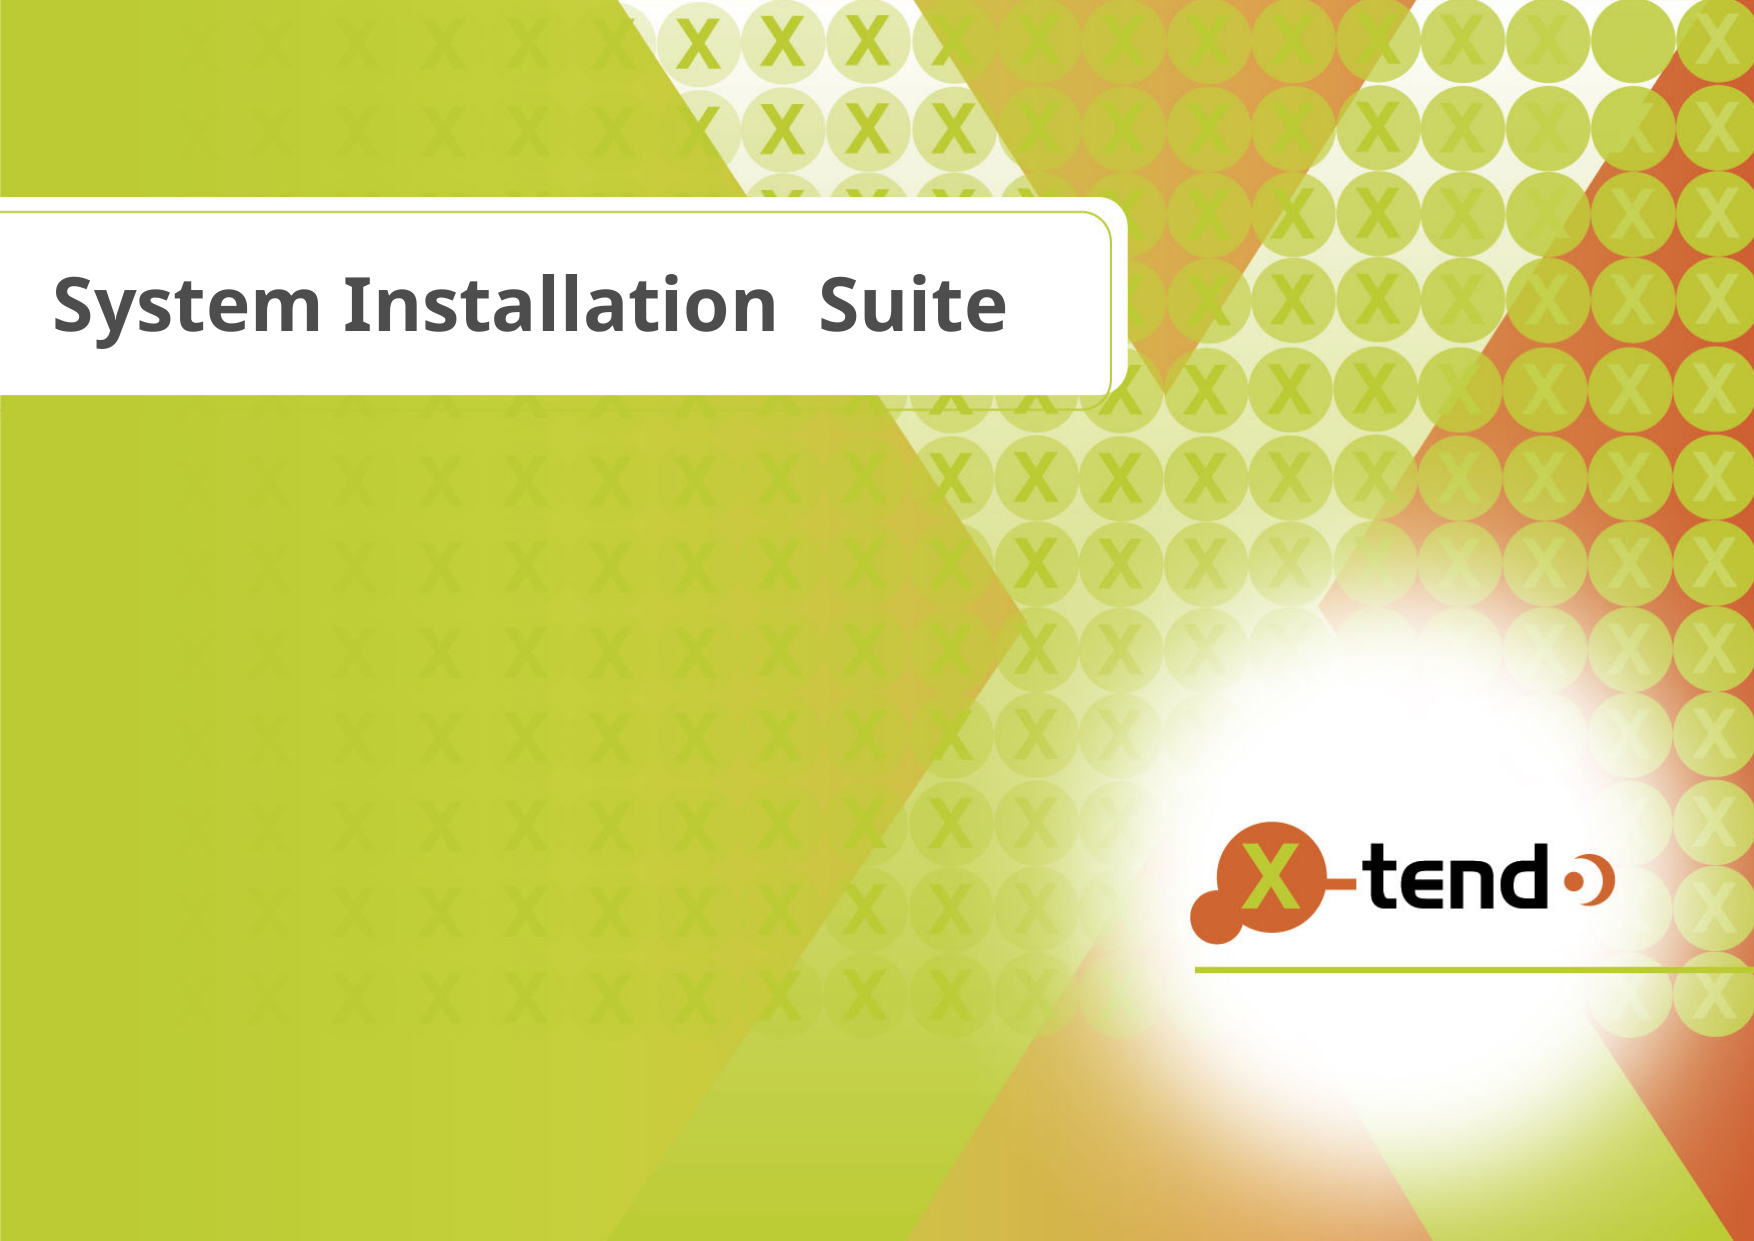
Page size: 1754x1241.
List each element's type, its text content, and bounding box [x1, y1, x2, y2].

picture [0, 0, 1754, 1241]
text_box System Installation Suite [38, 243, 1025, 361]
